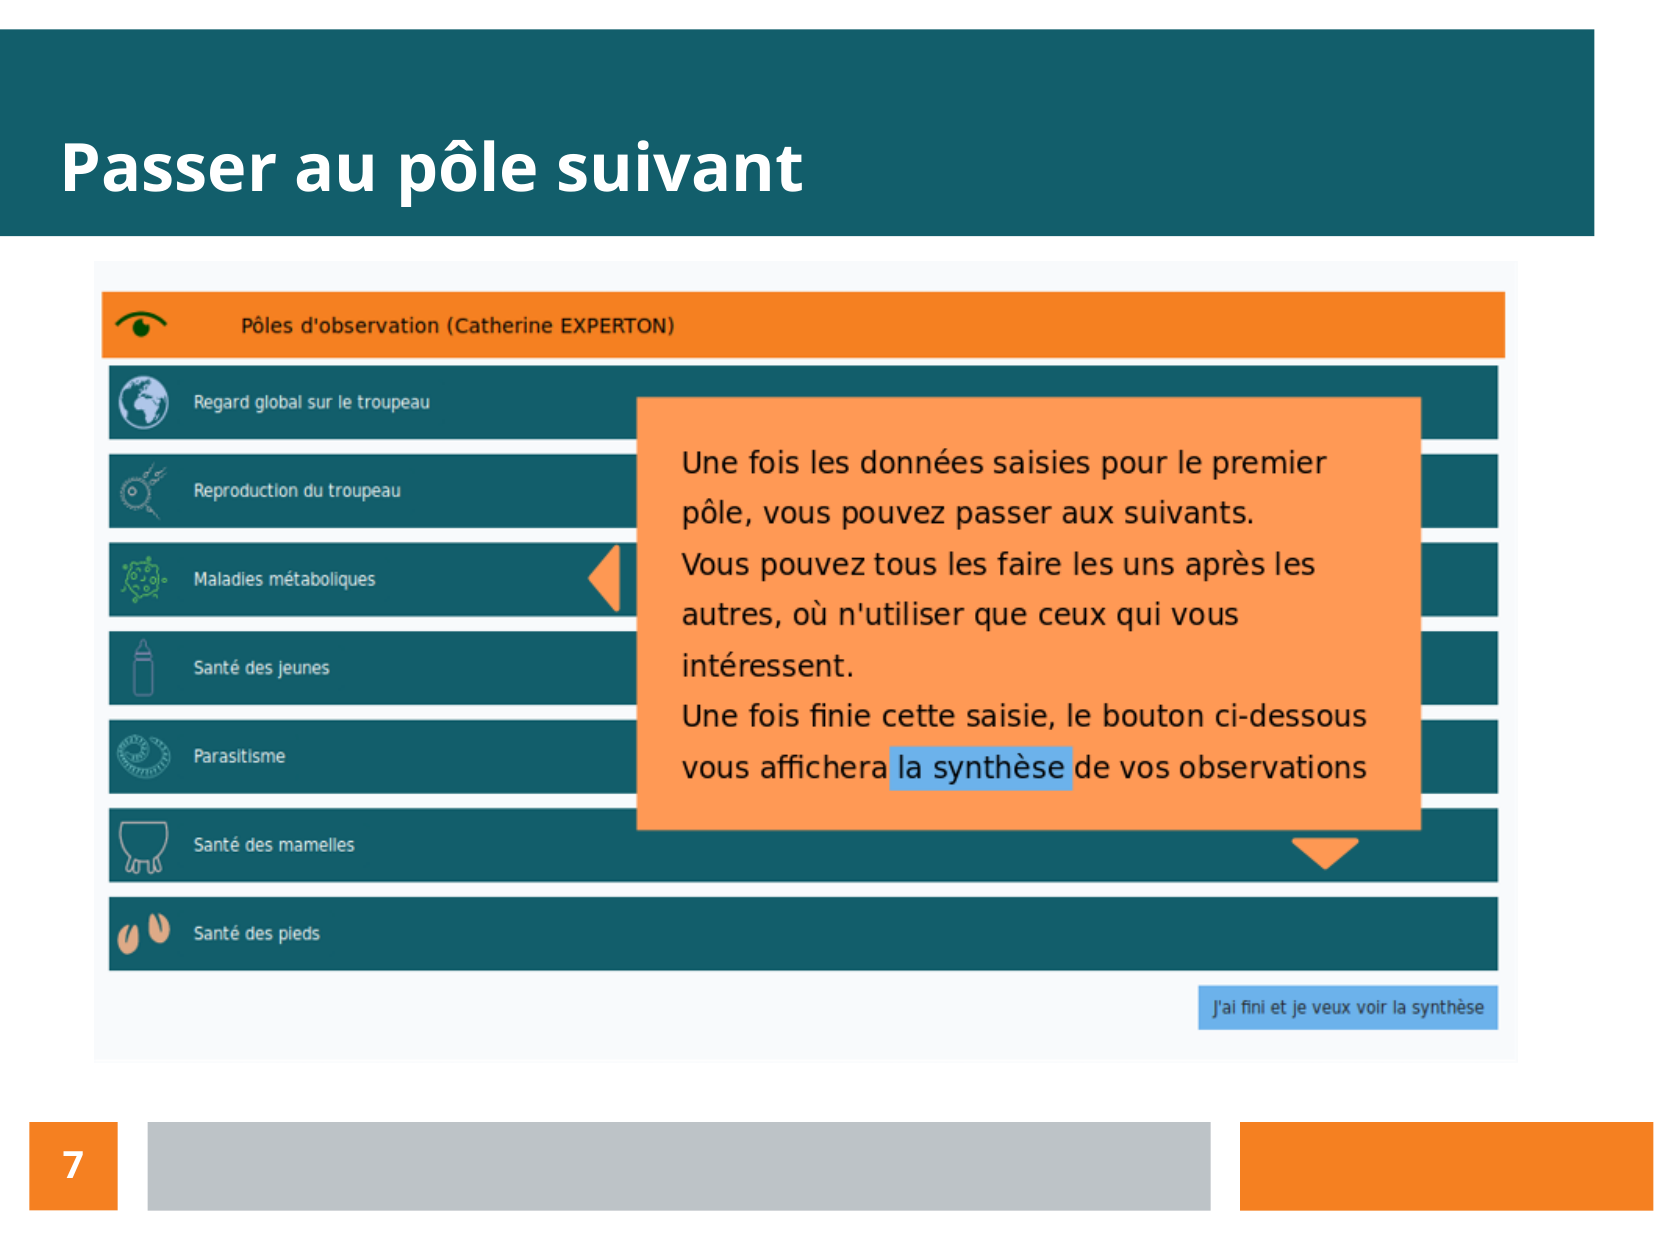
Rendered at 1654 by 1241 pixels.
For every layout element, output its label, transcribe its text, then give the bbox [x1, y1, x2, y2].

picture [94, 261, 1518, 1063]
title Passer au pôle suivant [59, 59, 1595, 207]
